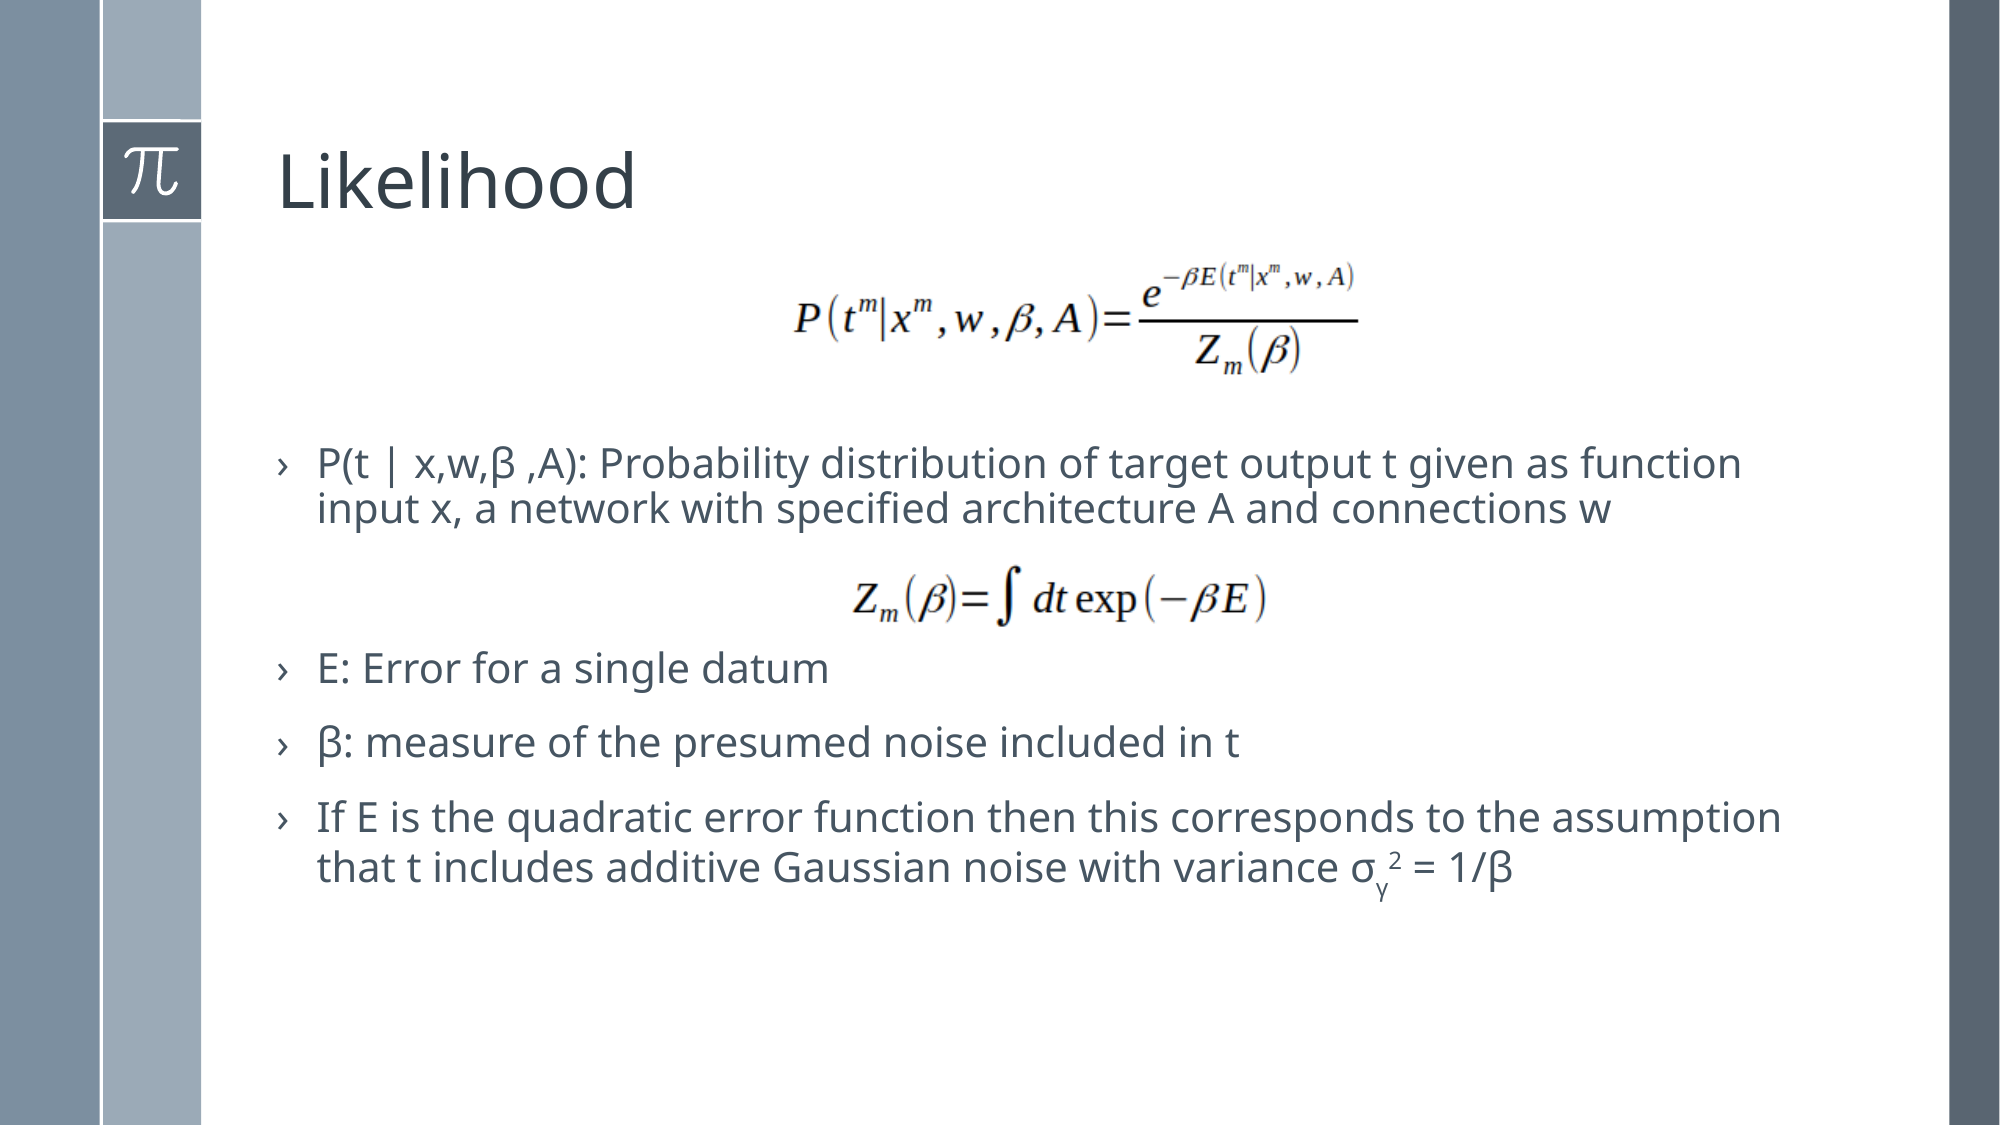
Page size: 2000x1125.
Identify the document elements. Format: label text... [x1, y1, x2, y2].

text_box Likelihood [261, 29, 1867, 233]
text_box P(t | x,w,β ,A): Probability distribution of target output t given as function input x, a network with specified architecture A and connections w E: Error for a single datum β: measure of the presumed noise included in t If E is the quadratic error function then this corresponds to the assumption that t includes additive Gaussian noise with variance σγ2 = 1/β [261, 262, 1845, 1013]
picture [825, 554, 1291, 657]
picture [771, 232, 1396, 409]
